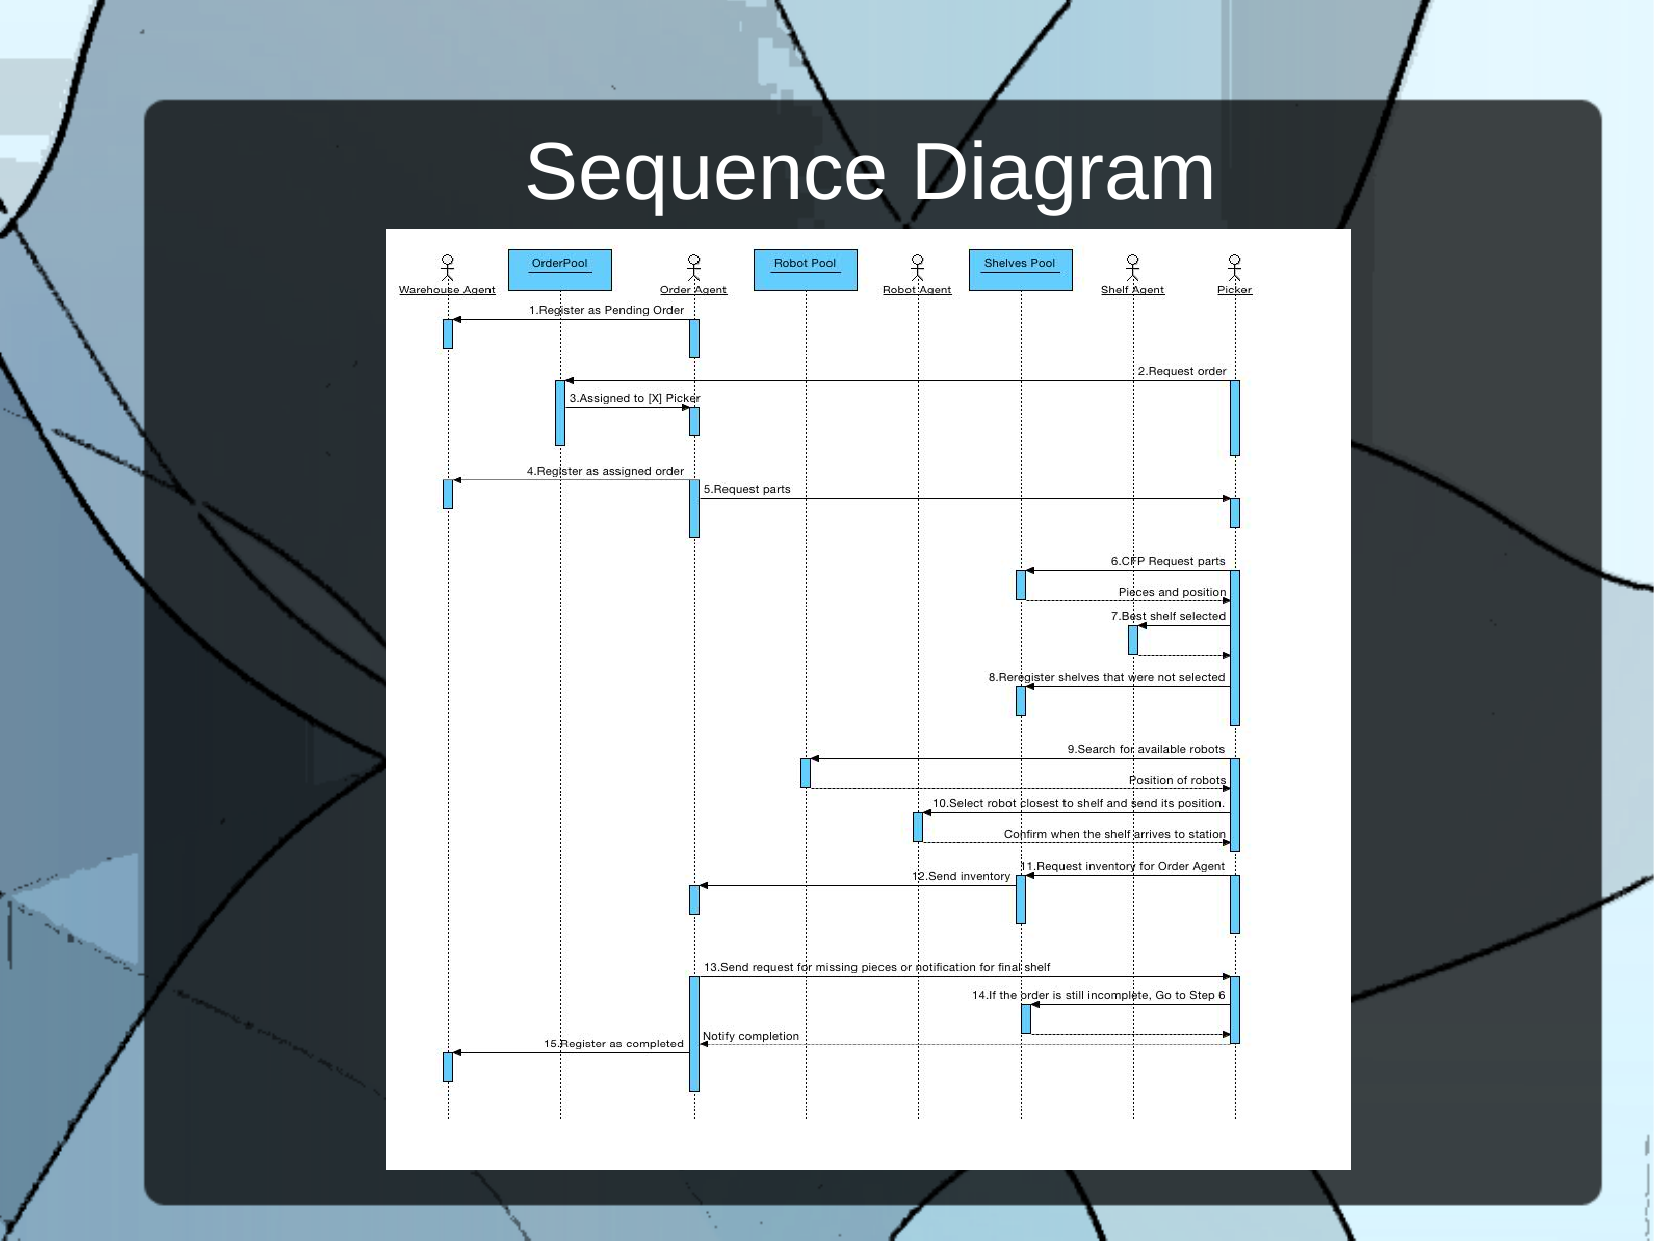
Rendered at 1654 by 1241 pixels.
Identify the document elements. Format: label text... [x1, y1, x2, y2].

title Sequence Diagram [159, 108, 1583, 325]
picture [0, 0, 1654, 1241]
